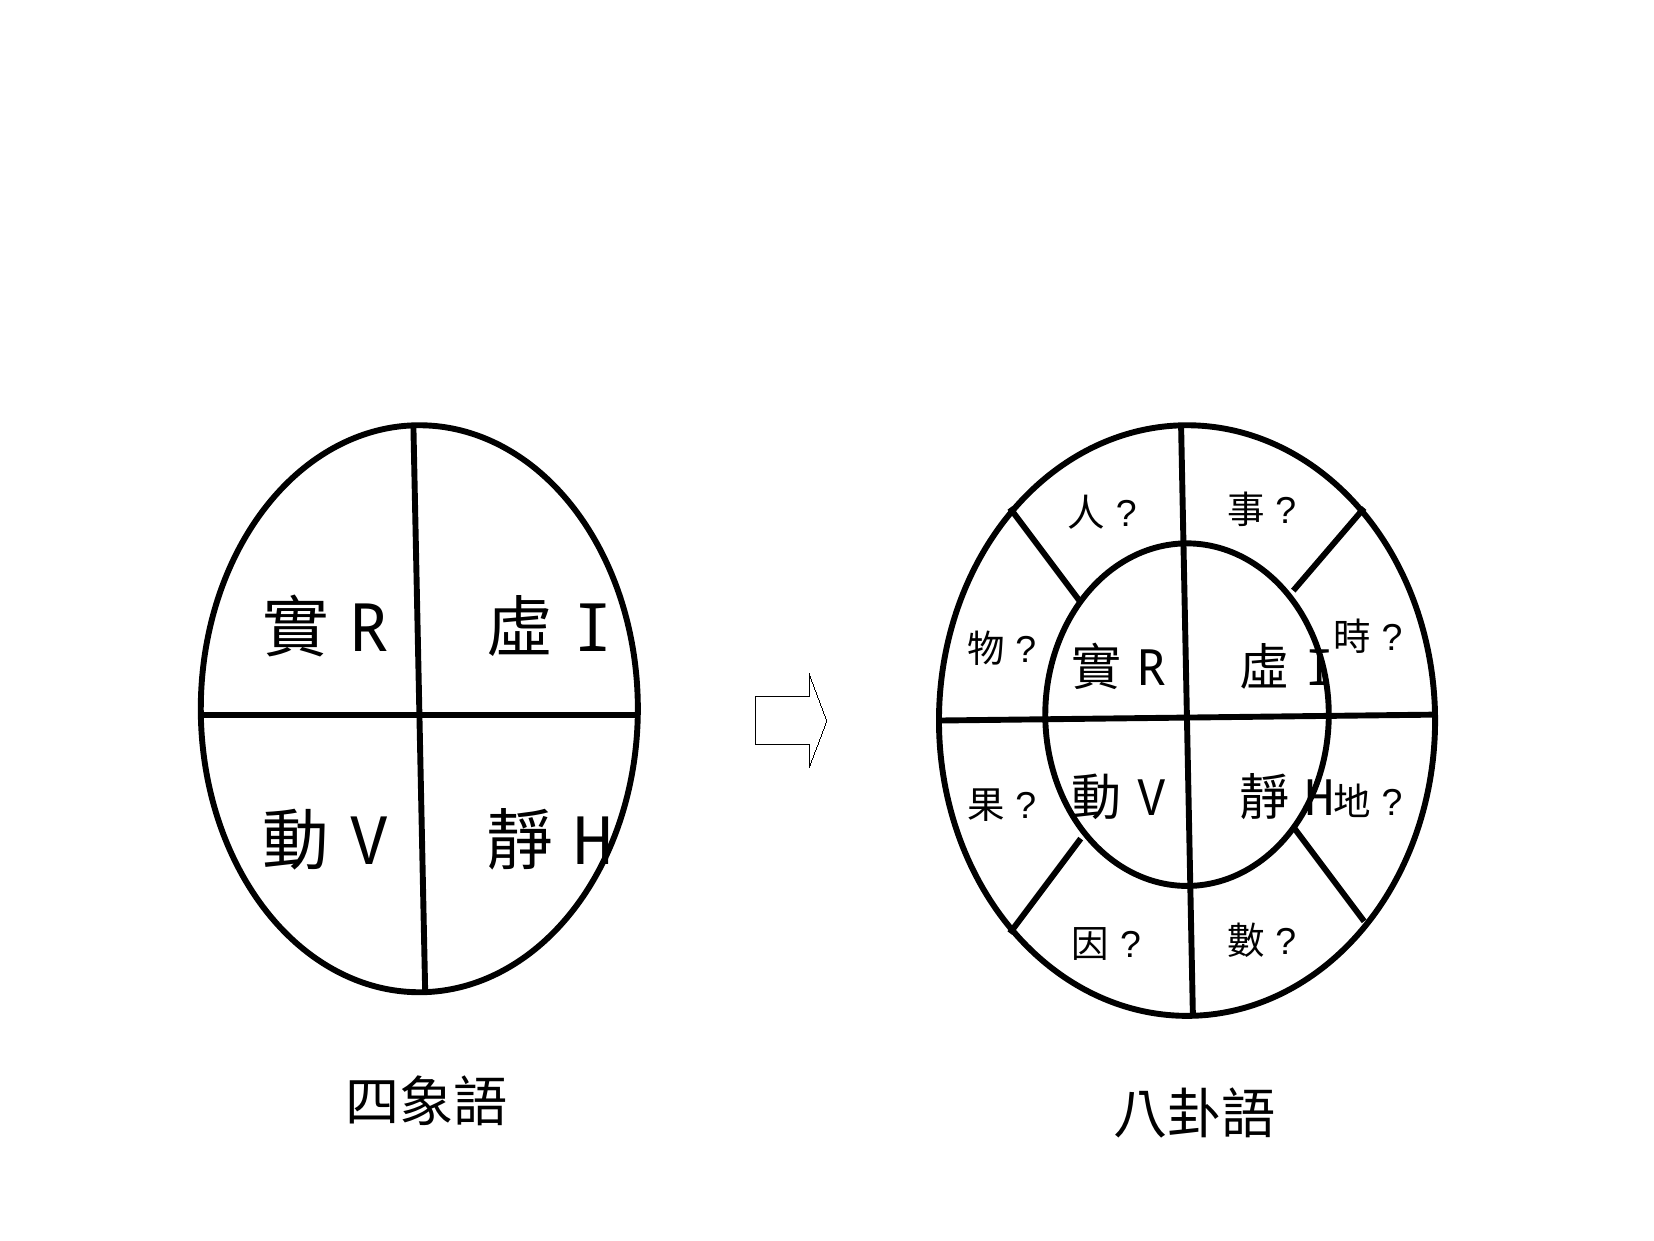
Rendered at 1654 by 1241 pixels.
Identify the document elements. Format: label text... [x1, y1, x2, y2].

text_box 實R 虛I [1188, 619, 1329, 715]
text_box 數? [1212, 903, 1310, 966]
text_box 動V 靜H [1191, 750, 1365, 845]
text_box 八卦語 [1098, 1062, 1292, 1158]
text_box 動V 靜H [424, 779, 594, 875]
text_box 時? [1318, 599, 1416, 662]
text_box 動V 靜H [248, 779, 419, 875]
text_box 動V 靜H [1057, 750, 1186, 845]
text_box 因? [1057, 906, 1155, 969]
text_box 地? [1318, 765, 1416, 827]
text_box 人? [1052, 475, 1151, 538]
text_box 實R 虛I [1057, 619, 1183, 715]
text_box 四象語 [330, 1051, 524, 1147]
text_box 果? [952, 767, 1050, 830]
text_box 物? [952, 611, 1050, 674]
text_box 實R 虛I [248, 566, 415, 662]
text_box 實R 虛I [420, 566, 594, 662]
text_box 事? [1212, 472, 1310, 535]
